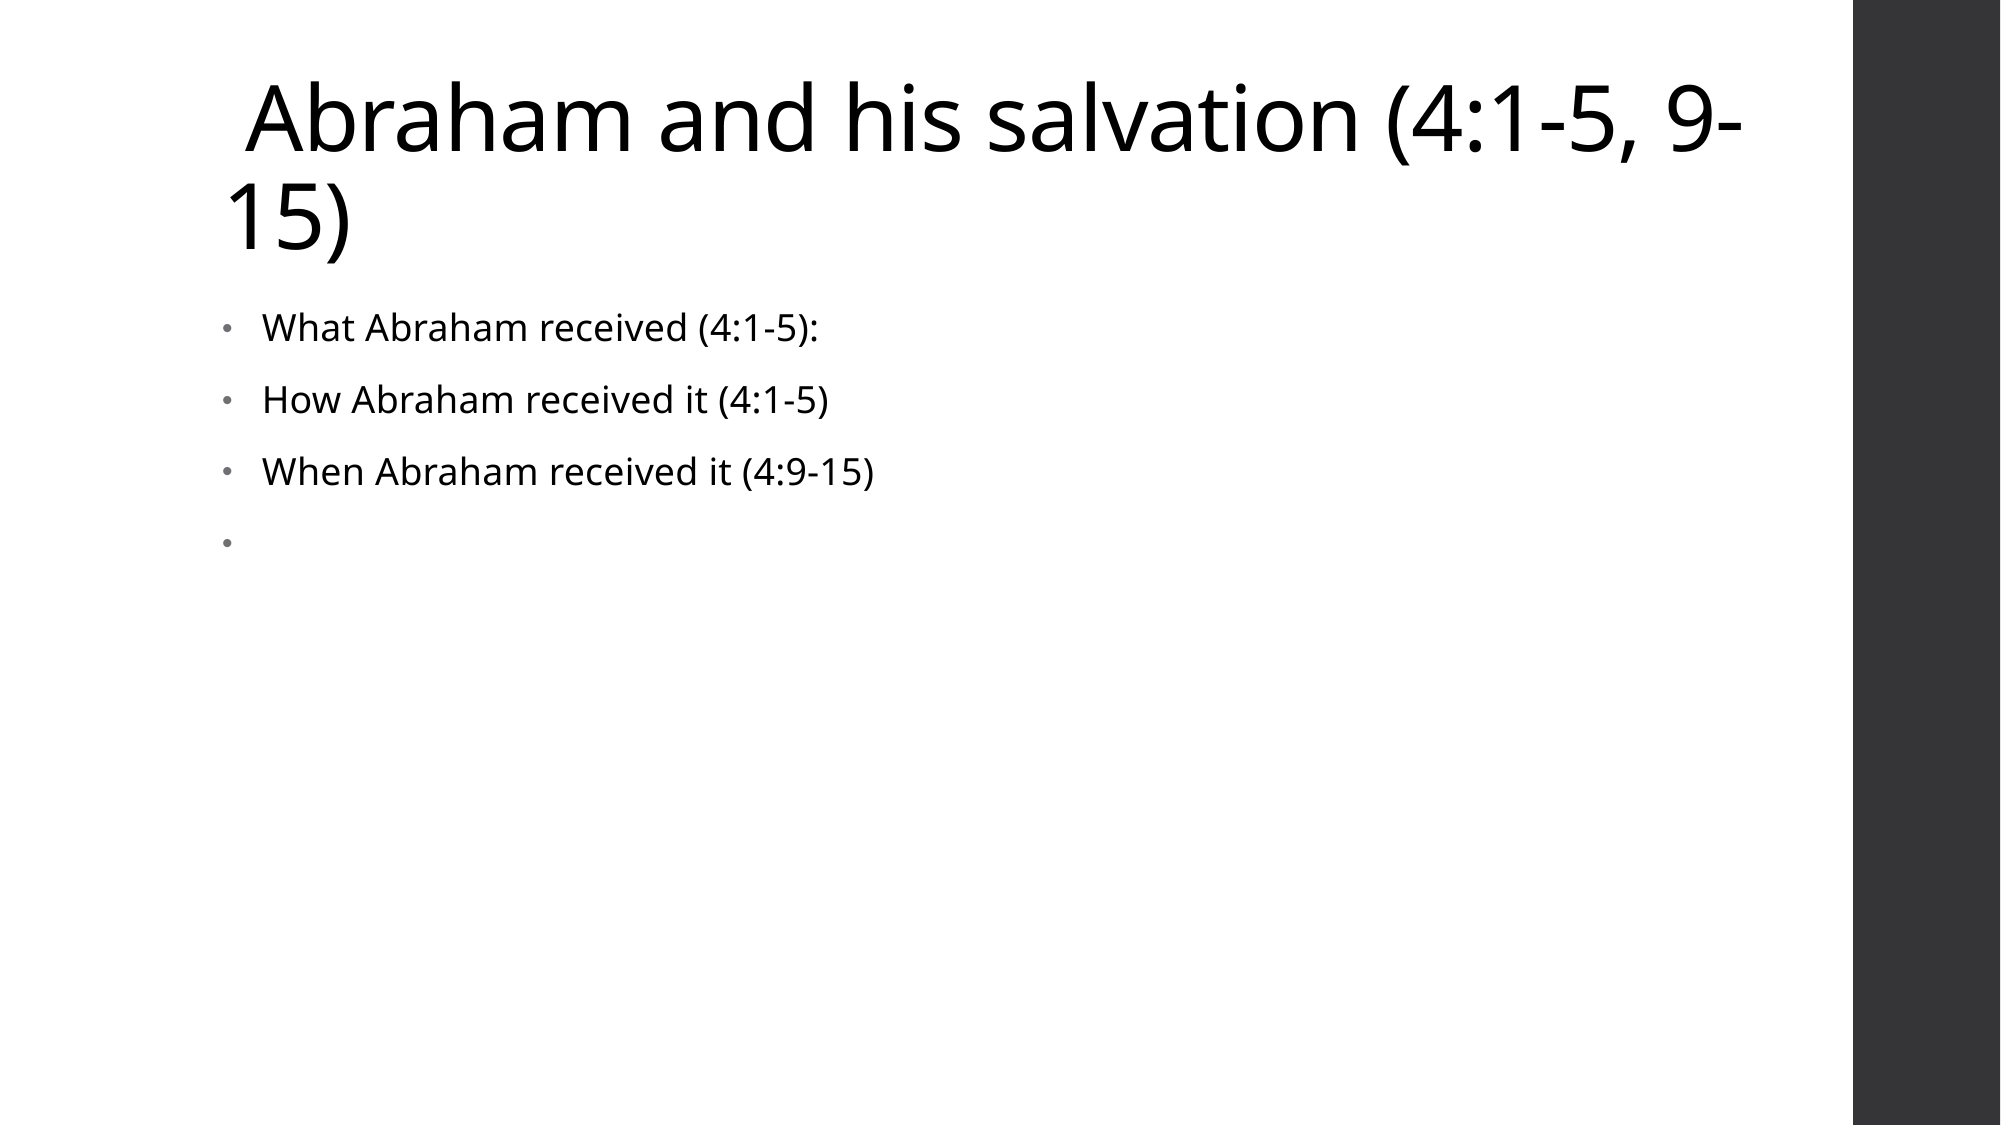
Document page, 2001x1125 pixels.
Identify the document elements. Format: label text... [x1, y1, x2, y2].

title Abraham and his salvation (4:1-5, 9-15) [206, 60, 1797, 278]
list What Abraham received (4:1-5): How Abraham received it (4:1-5) When Abraham received it (4:9-15) [206, 299, 1617, 1014]
